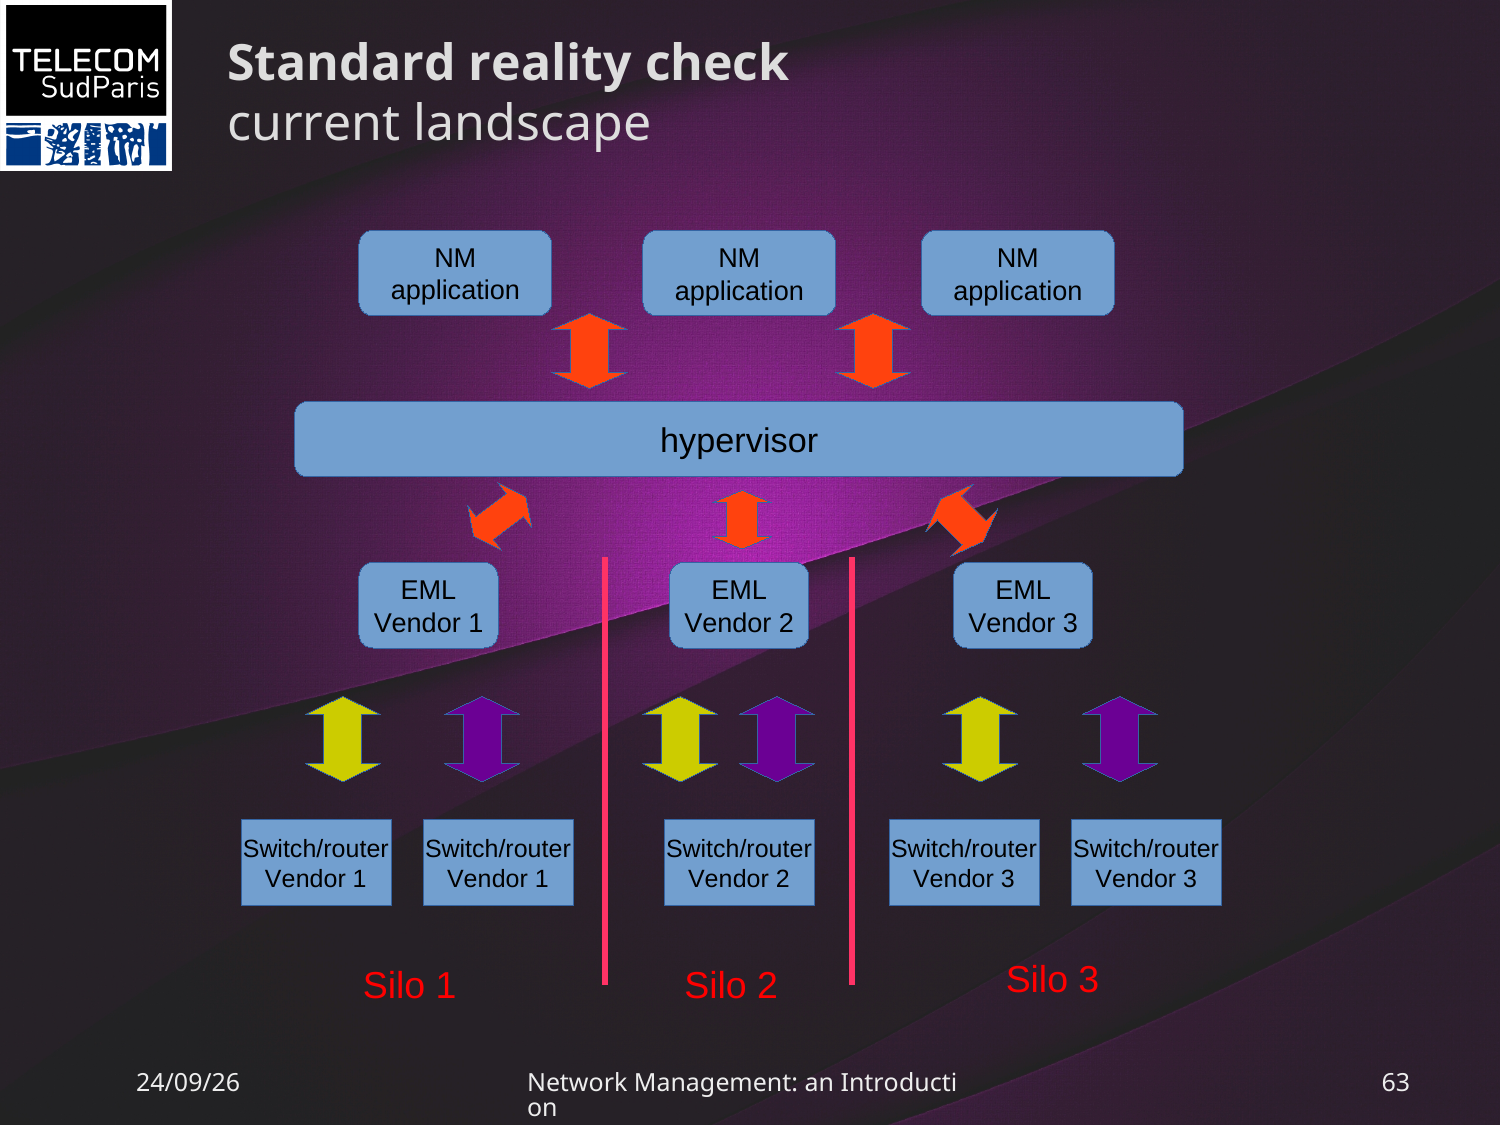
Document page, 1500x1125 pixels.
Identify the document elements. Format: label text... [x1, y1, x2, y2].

picture [0, 0, 1500, 1125]
text_box NM application [358, 230, 552, 316]
text_box Switch/router Vendor 3 [1071, 819, 1222, 906]
text_box [444, 696, 520, 782]
text_box hypervisor [294, 401, 1184, 477]
text_box [467, 482, 532, 551]
text_box Silo 1 [348, 953, 472, 1014]
text_box Switch/router Vendor 3 [889, 819, 1040, 906]
text_box [739, 696, 815, 782]
text_box [835, 313, 911, 389]
text_box [642, 696, 718, 782]
text_box [551, 313, 628, 389]
text_box [925, 484, 998, 557]
text_box NM application [642, 230, 836, 316]
text_box Silo 3 [991, 948, 1115, 1008]
title Standard reality check current landscape [212, 22, 1406, 158]
text_box EML Vendor 3 [953, 562, 1093, 649]
text_box Switch/router Vendor 2 [664, 819, 815, 906]
text_box Silo 2 [669, 953, 793, 1014]
text_box [942, 696, 1018, 782]
text_box [1082, 696, 1158, 782]
text_box [712, 490, 772, 549]
text_box EML Vendor 1 [358, 562, 499, 649]
text_box Switch/router Vendor 1 [423, 819, 574, 906]
text_box [305, 696, 381, 782]
text_box NM application [921, 230, 1115, 316]
text_box EML Vendor 2 [669, 562, 809, 649]
text_box Switch/router Vendor 1 [241, 819, 392, 906]
